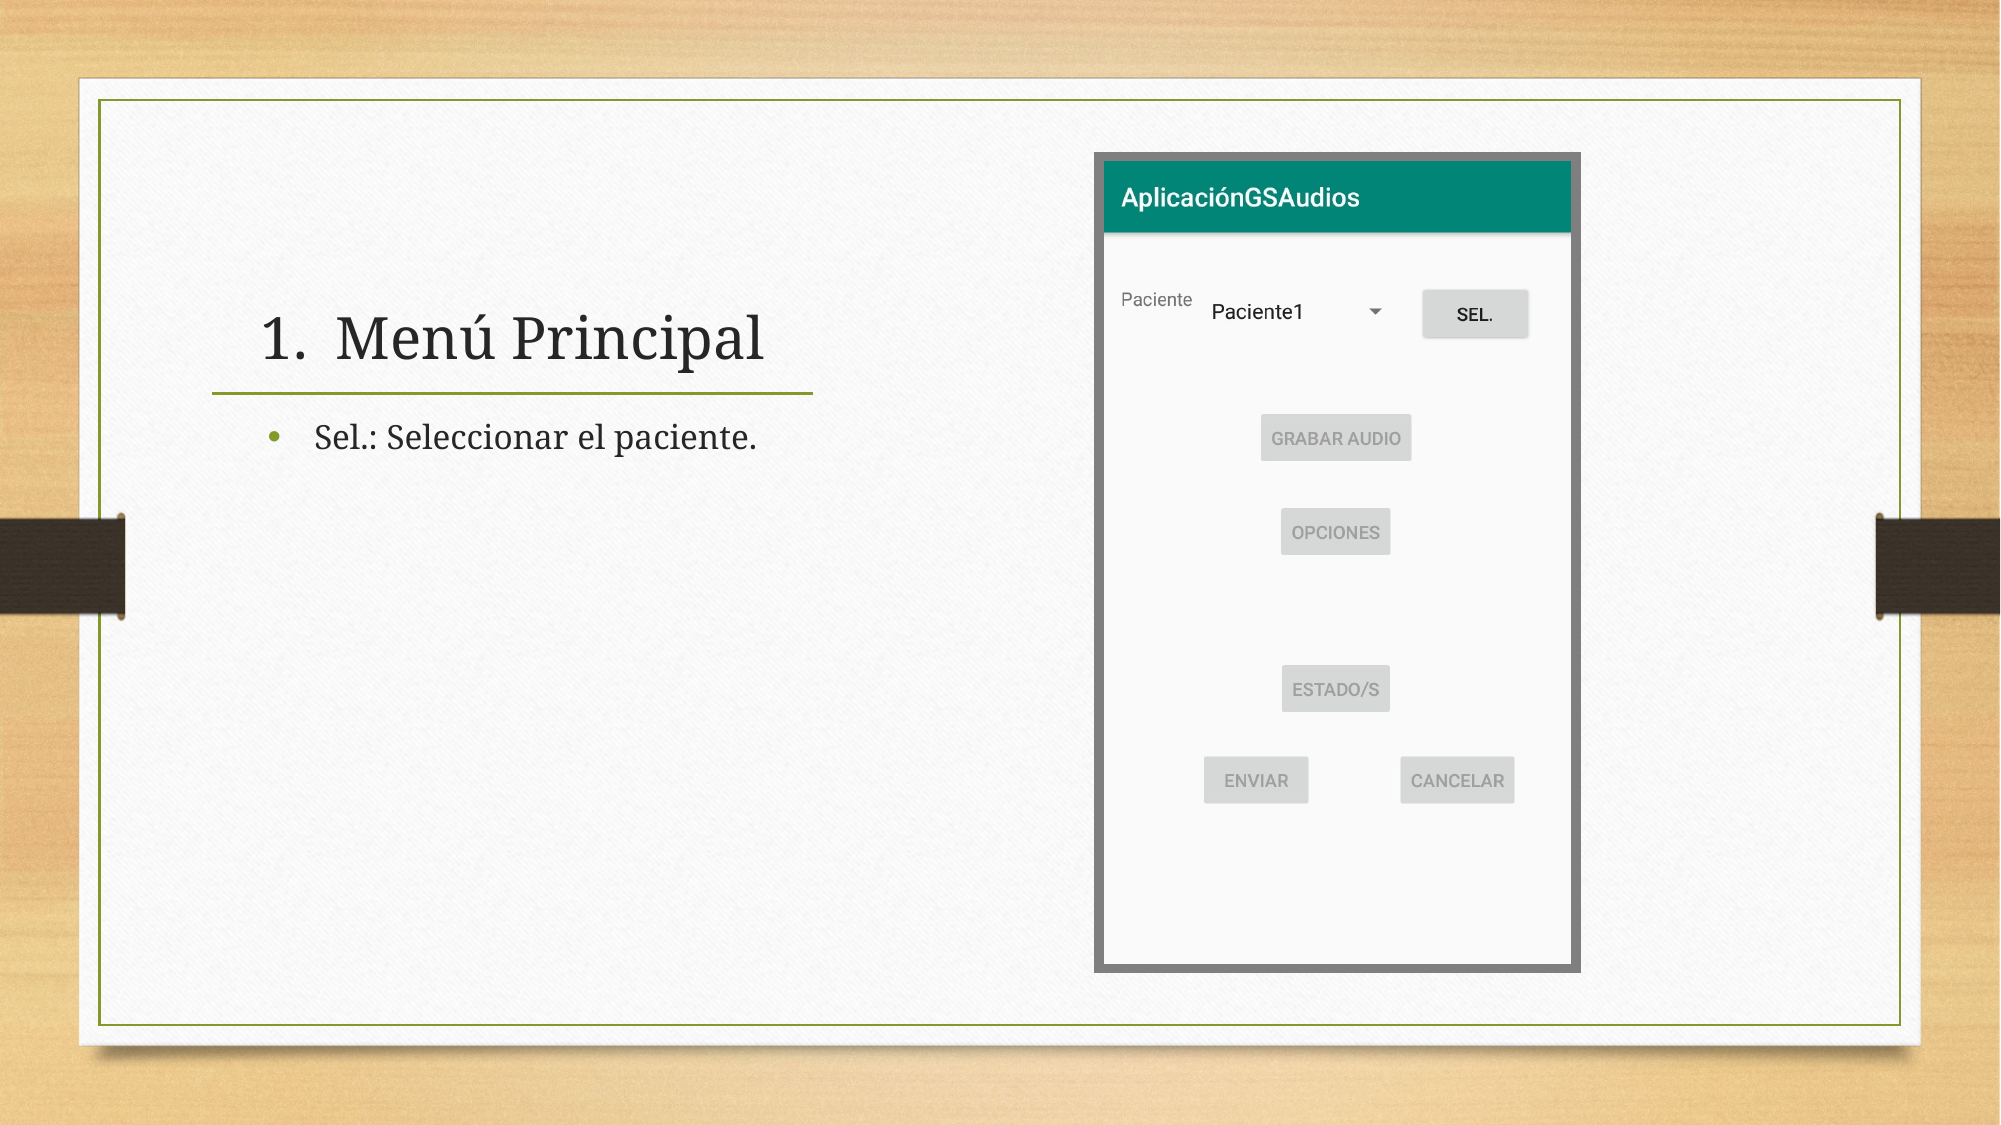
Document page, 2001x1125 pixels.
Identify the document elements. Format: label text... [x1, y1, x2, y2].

picture [0, 0, 2000, 1125]
title 1. Menú Principal [212, 161, 813, 379]
list Sel.: Seleccionar el paciente. [212, 409, 813, 964]
